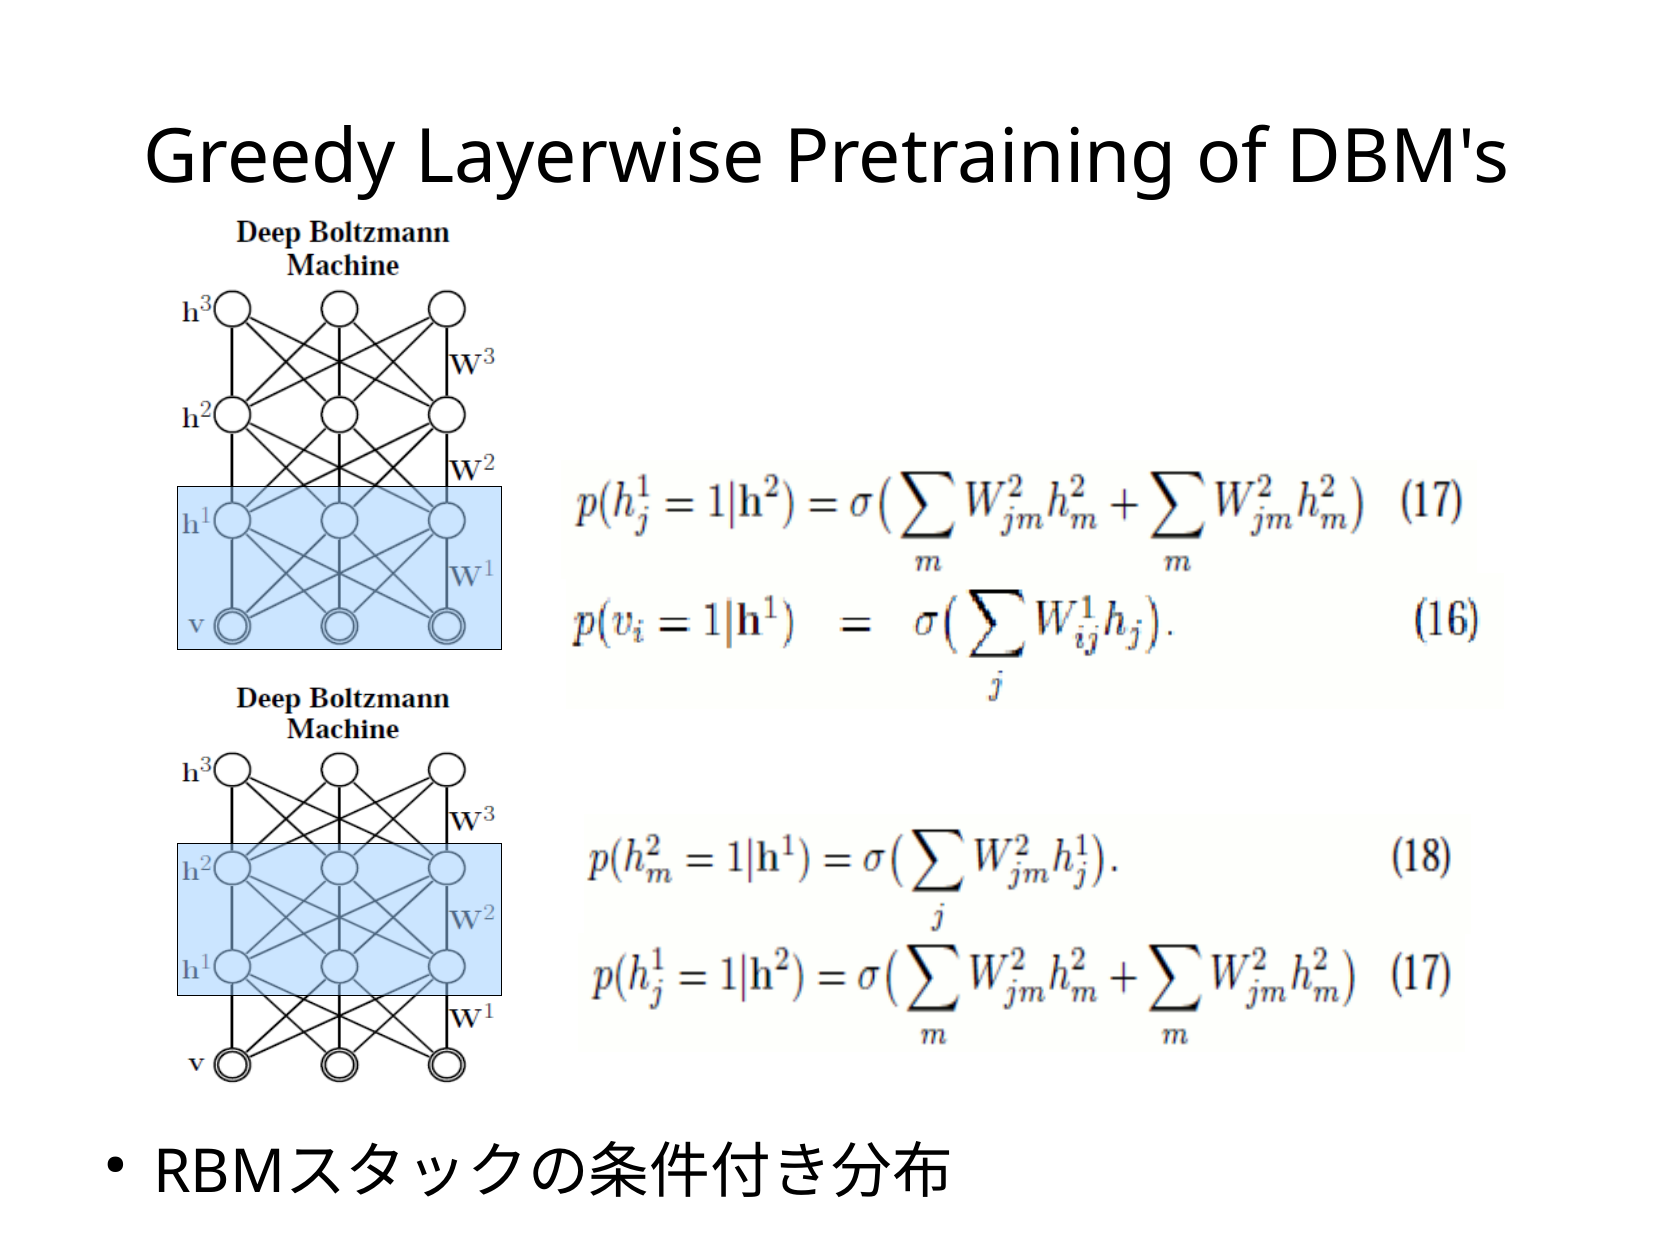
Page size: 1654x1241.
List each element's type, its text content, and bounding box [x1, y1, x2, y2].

picture [578, 814, 1471, 1052]
picture [177, 996, 502, 1087]
text_box [177, 843, 502, 996]
title Greedy Layerwise Pretraining of DBM's [82, 56, 1571, 250]
picture [177, 673, 502, 843]
picture [561, 460, 1504, 709]
text_box [177, 486, 502, 650]
list RBMスタックの条件付き分布 [88, 1122, 1577, 1211]
picture [177, 205, 502, 486]
